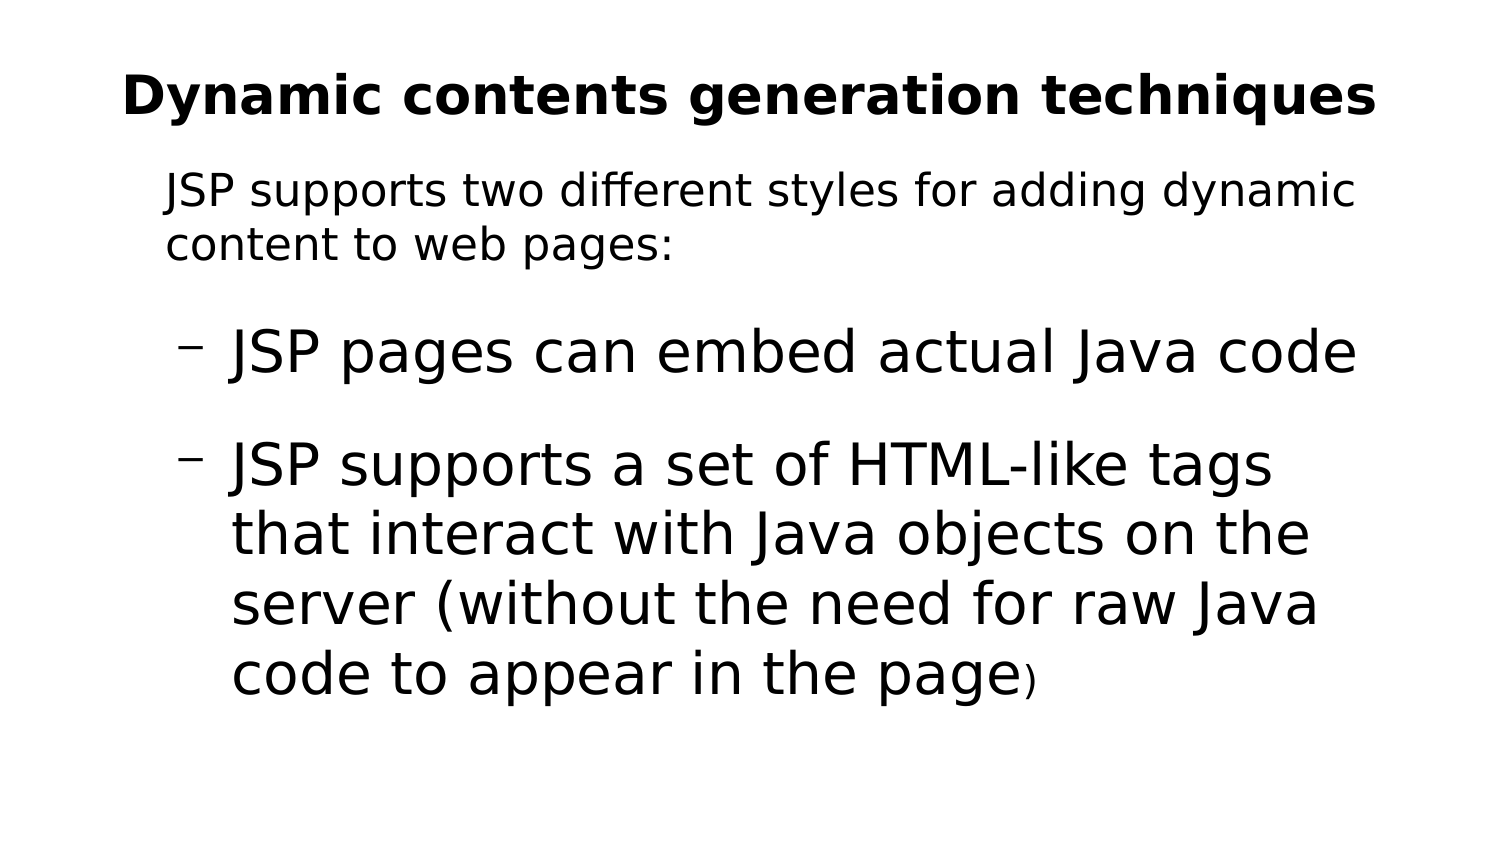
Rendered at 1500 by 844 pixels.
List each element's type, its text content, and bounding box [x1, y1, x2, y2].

list JSP supports two different styles for adding dynamic content to web pages: JSP pages can embed actual Java code JSP supports a set of HTML-like tags that interact with Java objects on the server (without the need for raw Java code to appear in the page) [75, 153, 1395, 807]
title Dynamic contents generation techniques [75, 33, 1425, 133]
